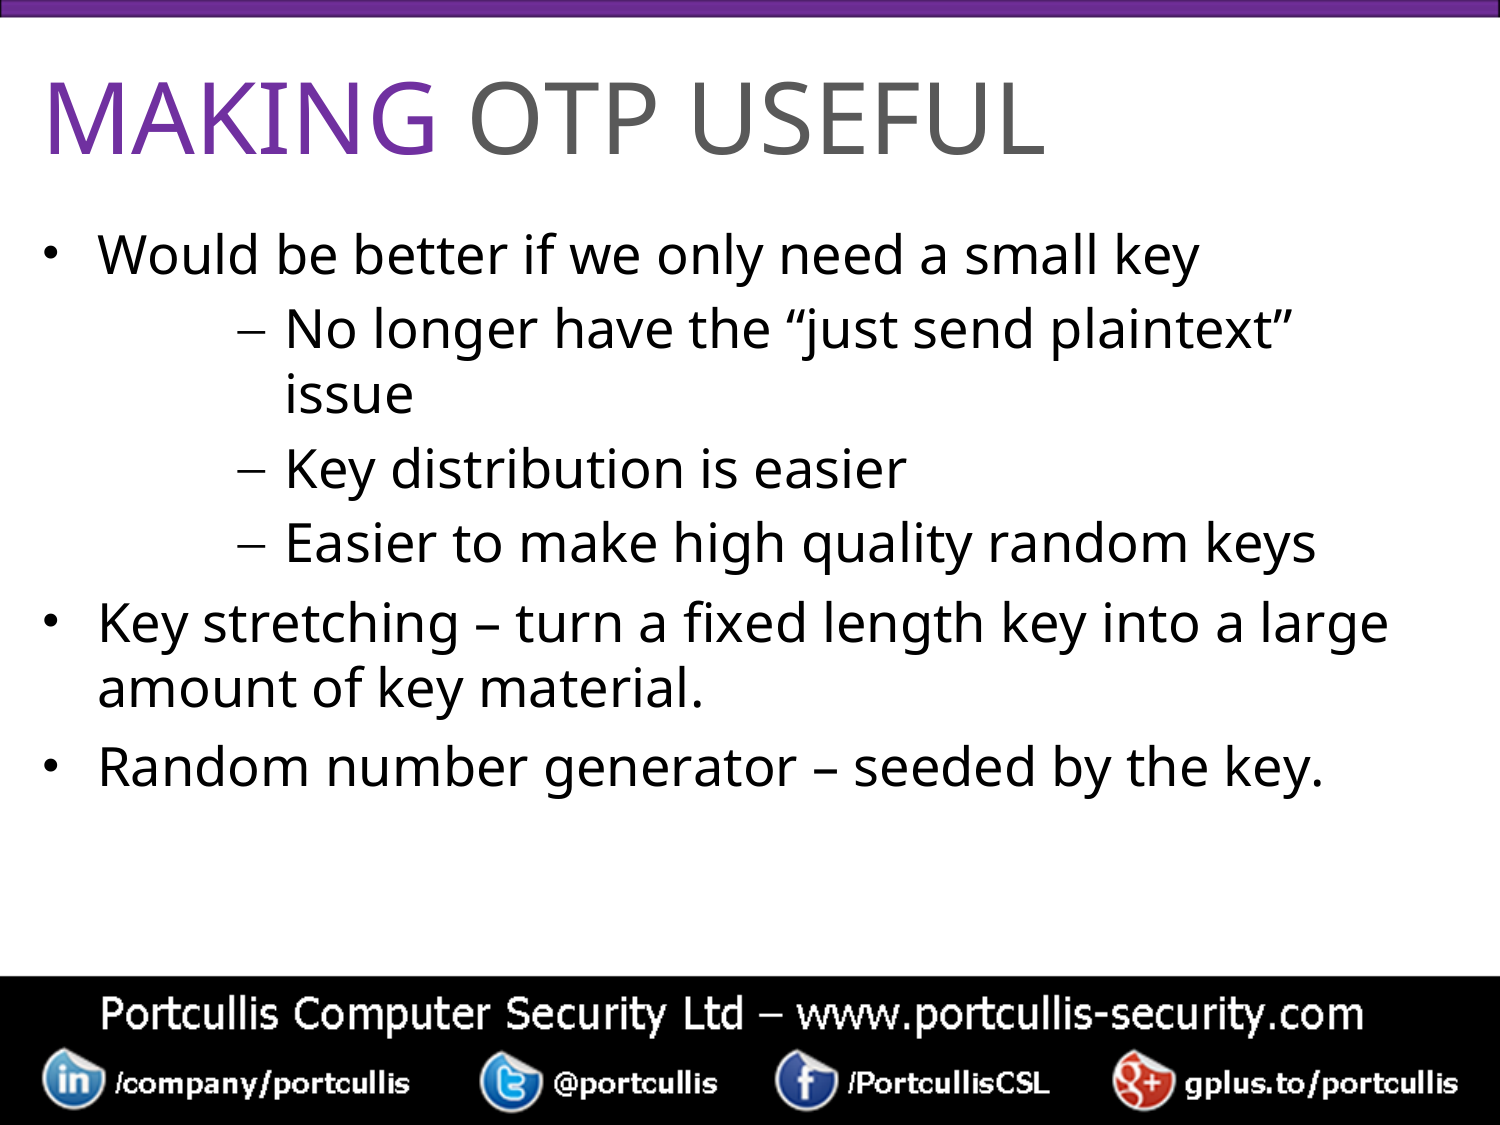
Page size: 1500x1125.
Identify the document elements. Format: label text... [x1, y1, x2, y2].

picture [0, 0, 1500, 1125]
title MAKING OTP USEFUL [41, 42, 1434, 202]
list Would be better if we only need a small key No longer have the “just send plaintext” issue Key distribution is easier Easier to make high quality random keys Key stretching – turn a fixed length key into a large amount of key material. Random number generator – seeded by the key. [41, 219, 1428, 965]
